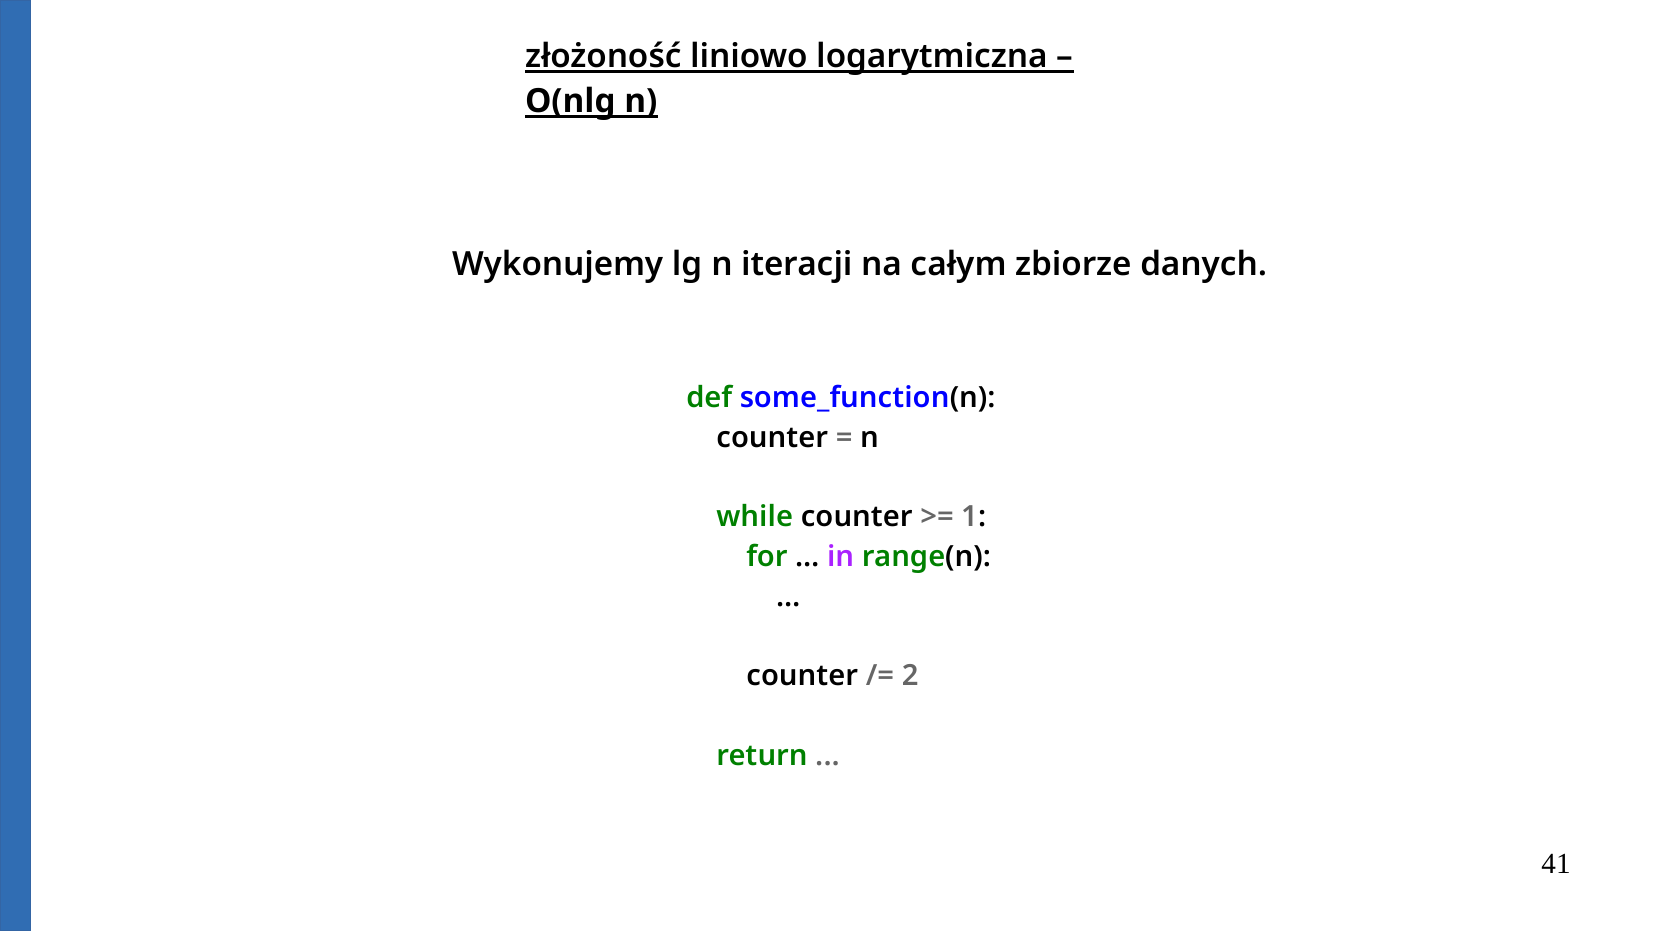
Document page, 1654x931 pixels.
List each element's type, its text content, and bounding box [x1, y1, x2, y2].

text_box Wykonujemy lg n iteracji na całym zbiorze danych. [437, 232, 1389, 332]
text_box złożoność liniowo logarytmiczna – O(nlg n) [510, 24, 1156, 123]
text_box [0, 0, 31, 931]
text_box def some_function(n): counter = n while counter >= 1: for … in range(n): … counter /= 2 return ... [671, 368, 1016, 752]
